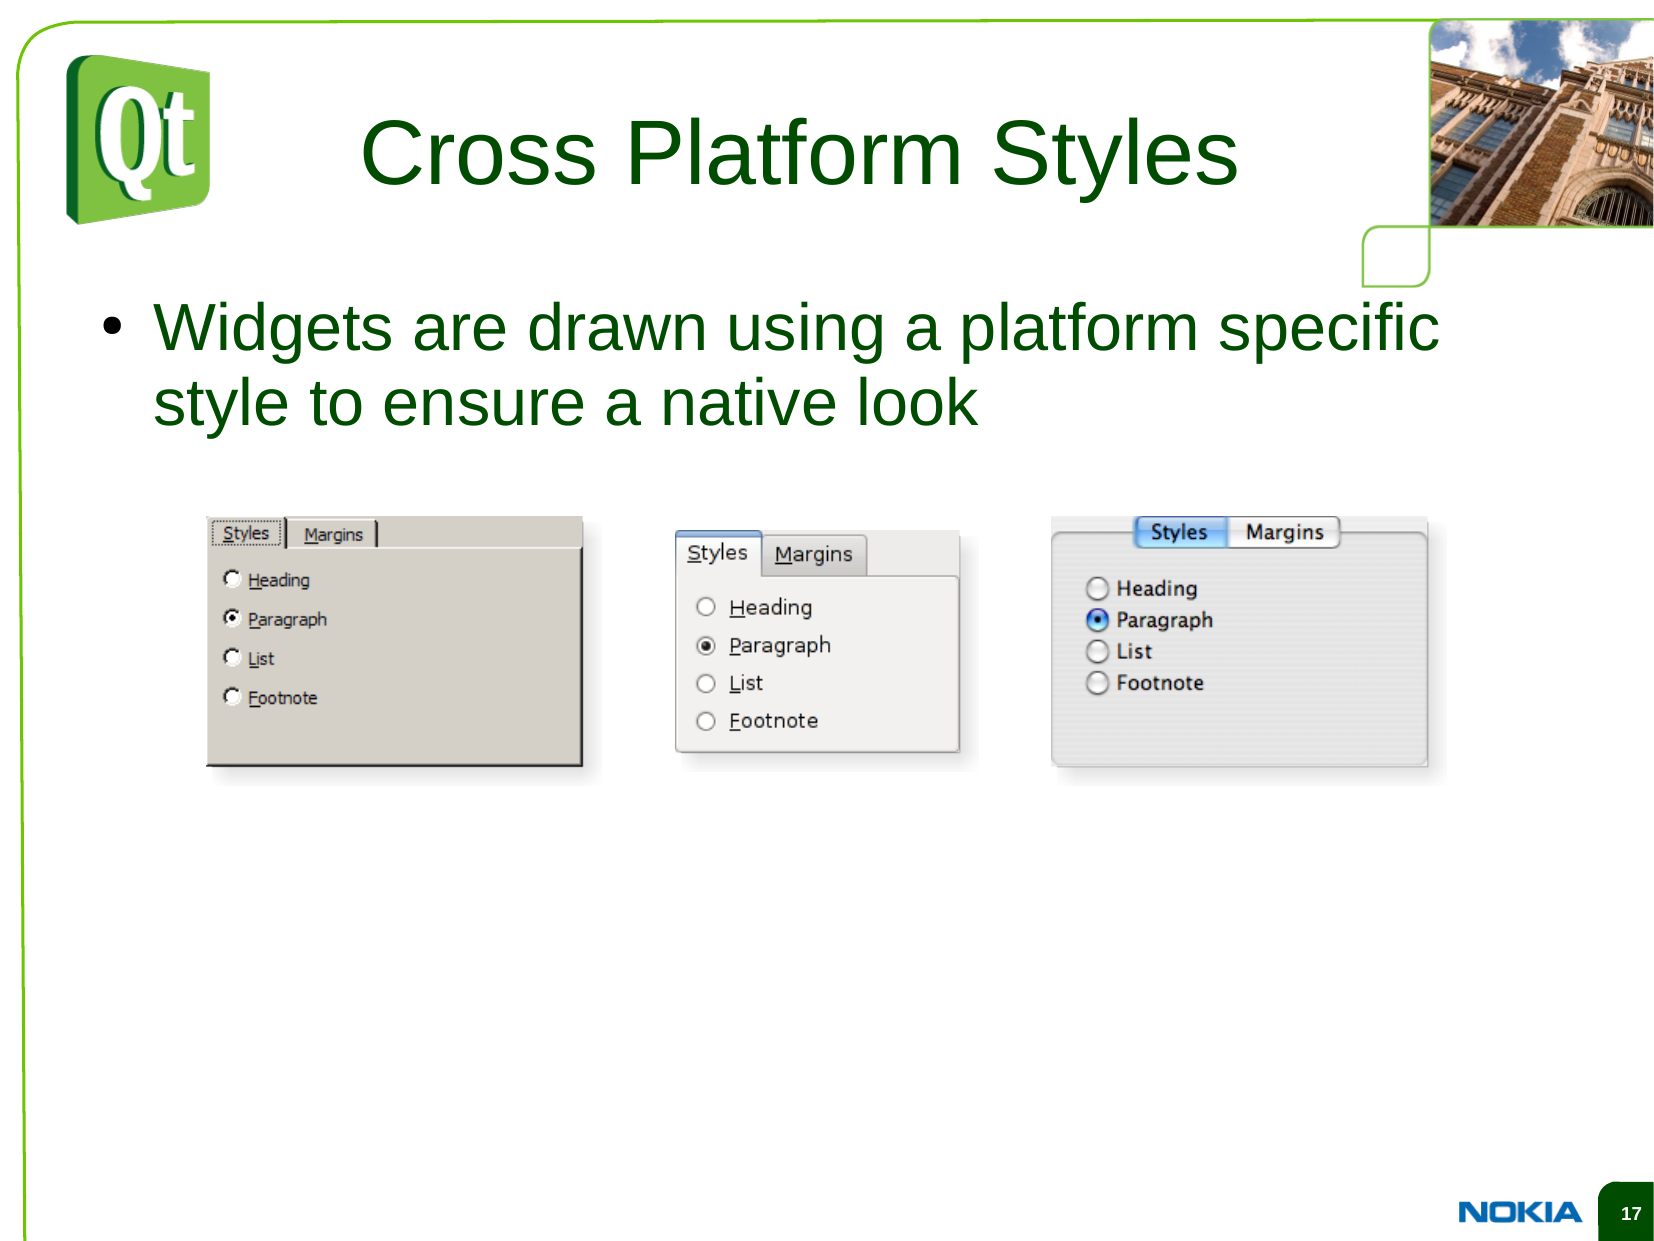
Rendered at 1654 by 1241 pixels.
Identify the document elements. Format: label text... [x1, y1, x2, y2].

picture [206, 516, 602, 786]
list Widgets are drawn using a platform specific style to ensure a native look [82, 290, 1571, 1094]
picture [66, 55, 210, 225]
picture [1459, 1201, 1583, 1223]
picture [1051, 516, 1447, 786]
picture [1338, 7, 1654, 308]
title Cross Platform Styles [263, 49, 1338, 257]
picture [675, 530, 979, 772]
